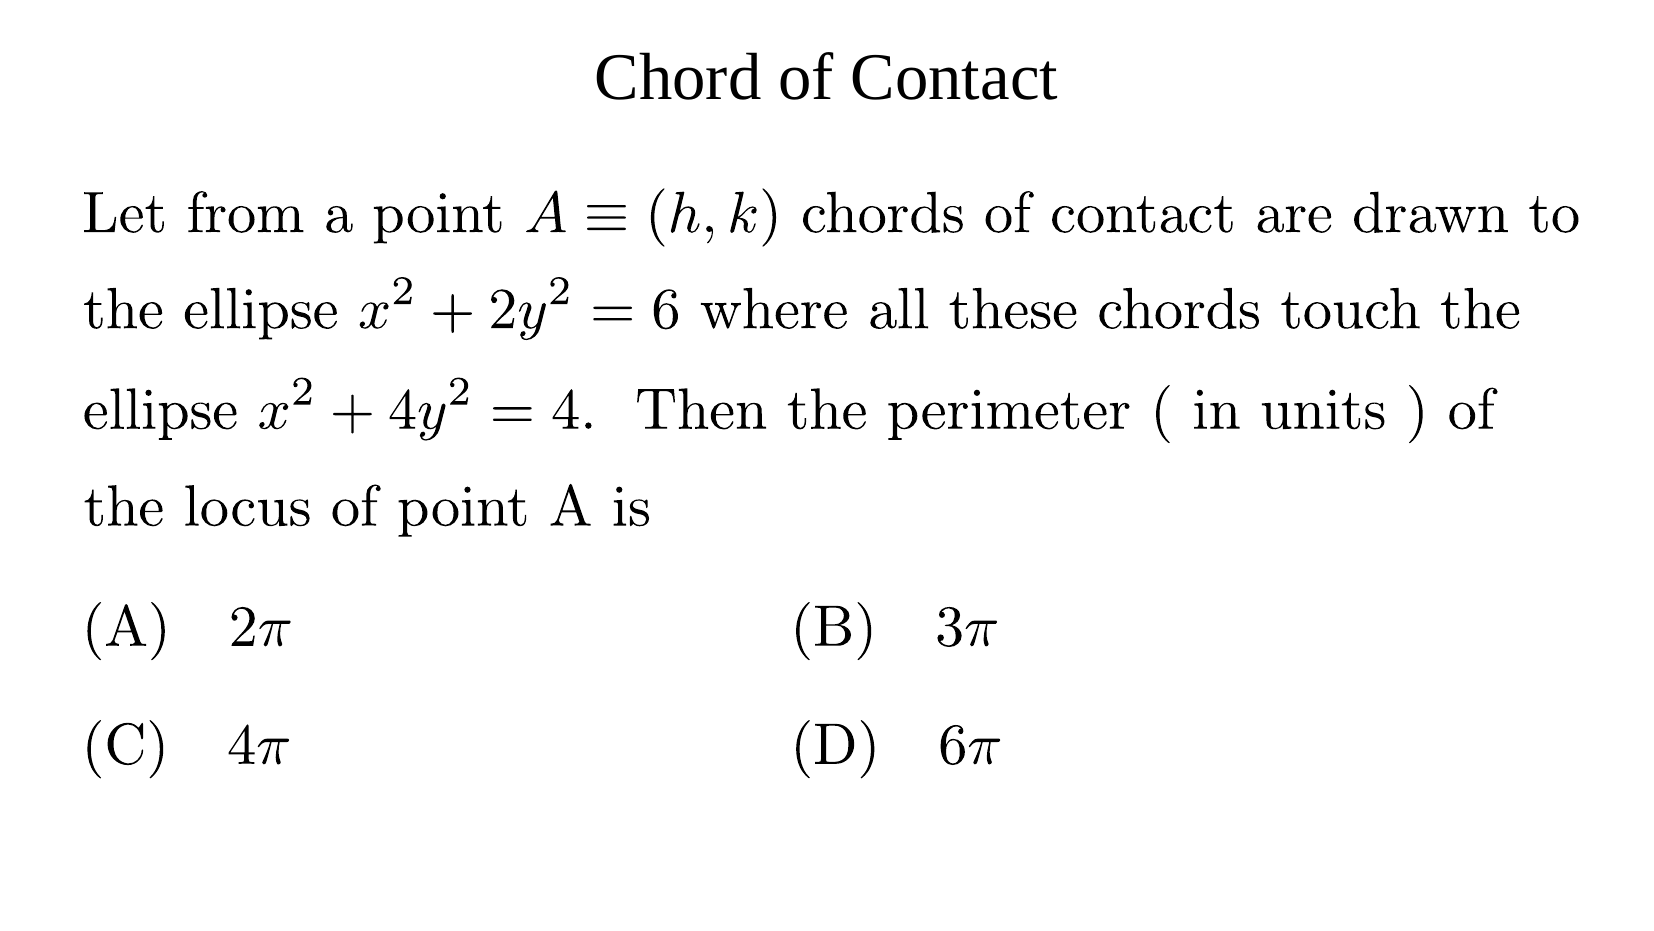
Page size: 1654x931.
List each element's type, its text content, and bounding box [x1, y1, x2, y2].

list [82, 153, 1571, 827]
text_box [84, 188, 1579, 247]
text_box [84, 602, 291, 661]
text_box [84, 720, 290, 779]
text_box [84, 377, 1498, 444]
title Chord of Contact [82, 37, 1571, 119]
text_box [793, 720, 1001, 779]
text_box [84, 277, 1520, 341]
text_box [84, 483, 650, 537]
text_box [793, 602, 998, 661]
